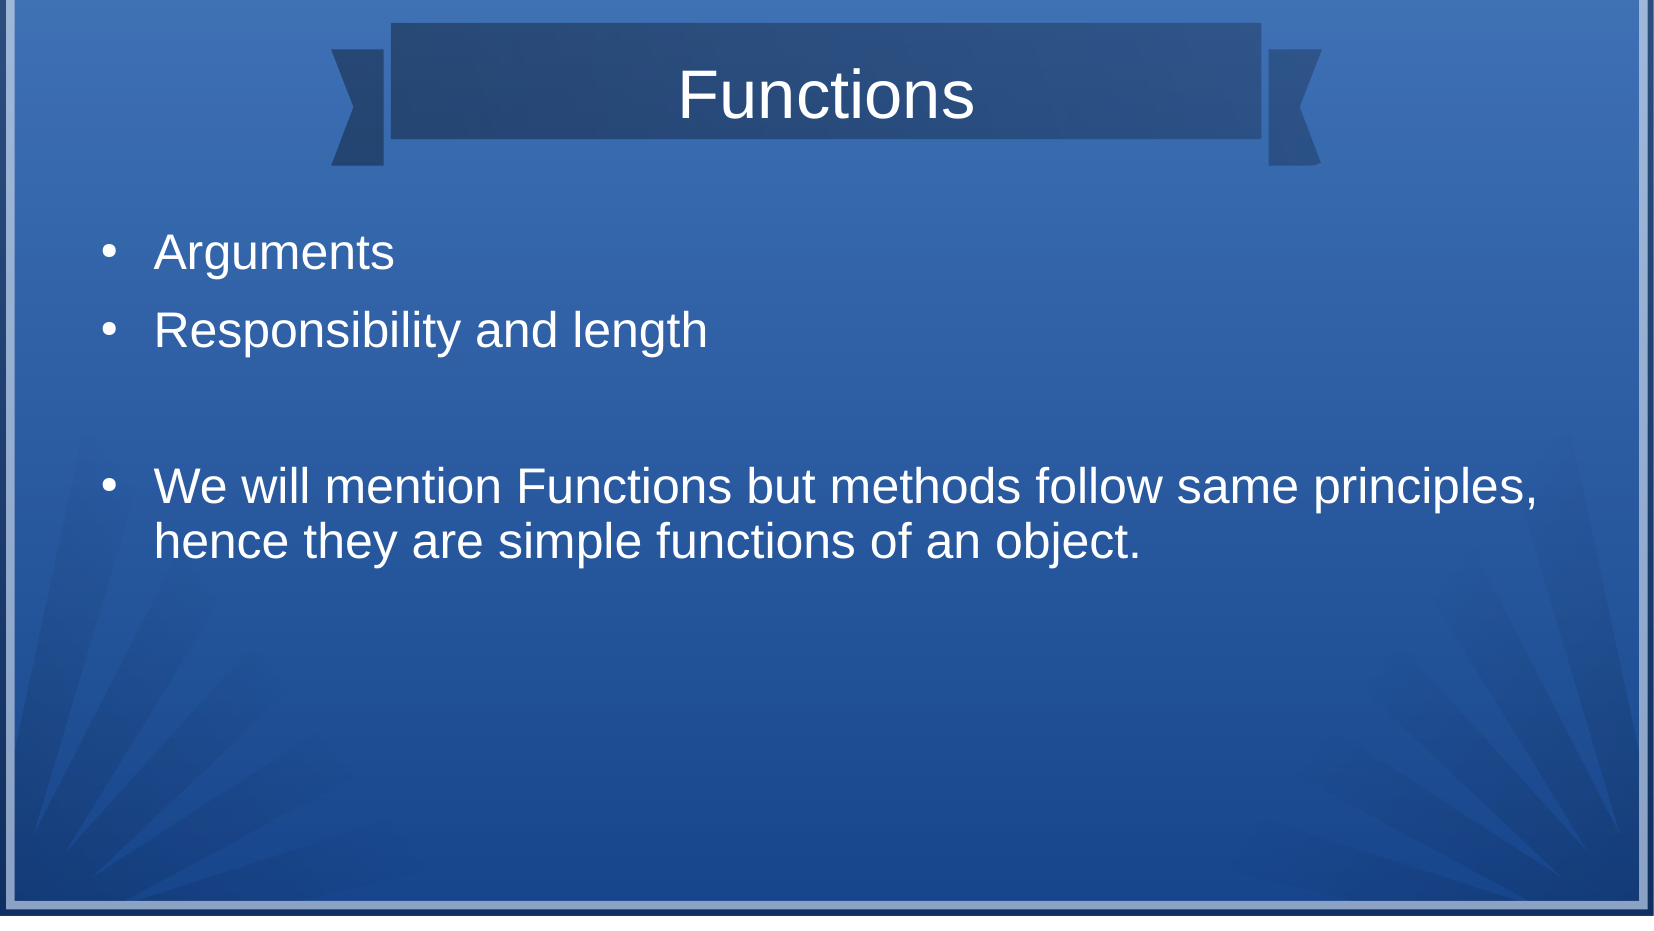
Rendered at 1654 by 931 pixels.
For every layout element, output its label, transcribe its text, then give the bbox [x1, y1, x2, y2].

list Arguments Responsibility and length We will mention Functions but methods follow same principle​s, hence they are simple functions of an object. [82, 224, 1571, 848]
title Functions [389, 35, 1264, 154]
